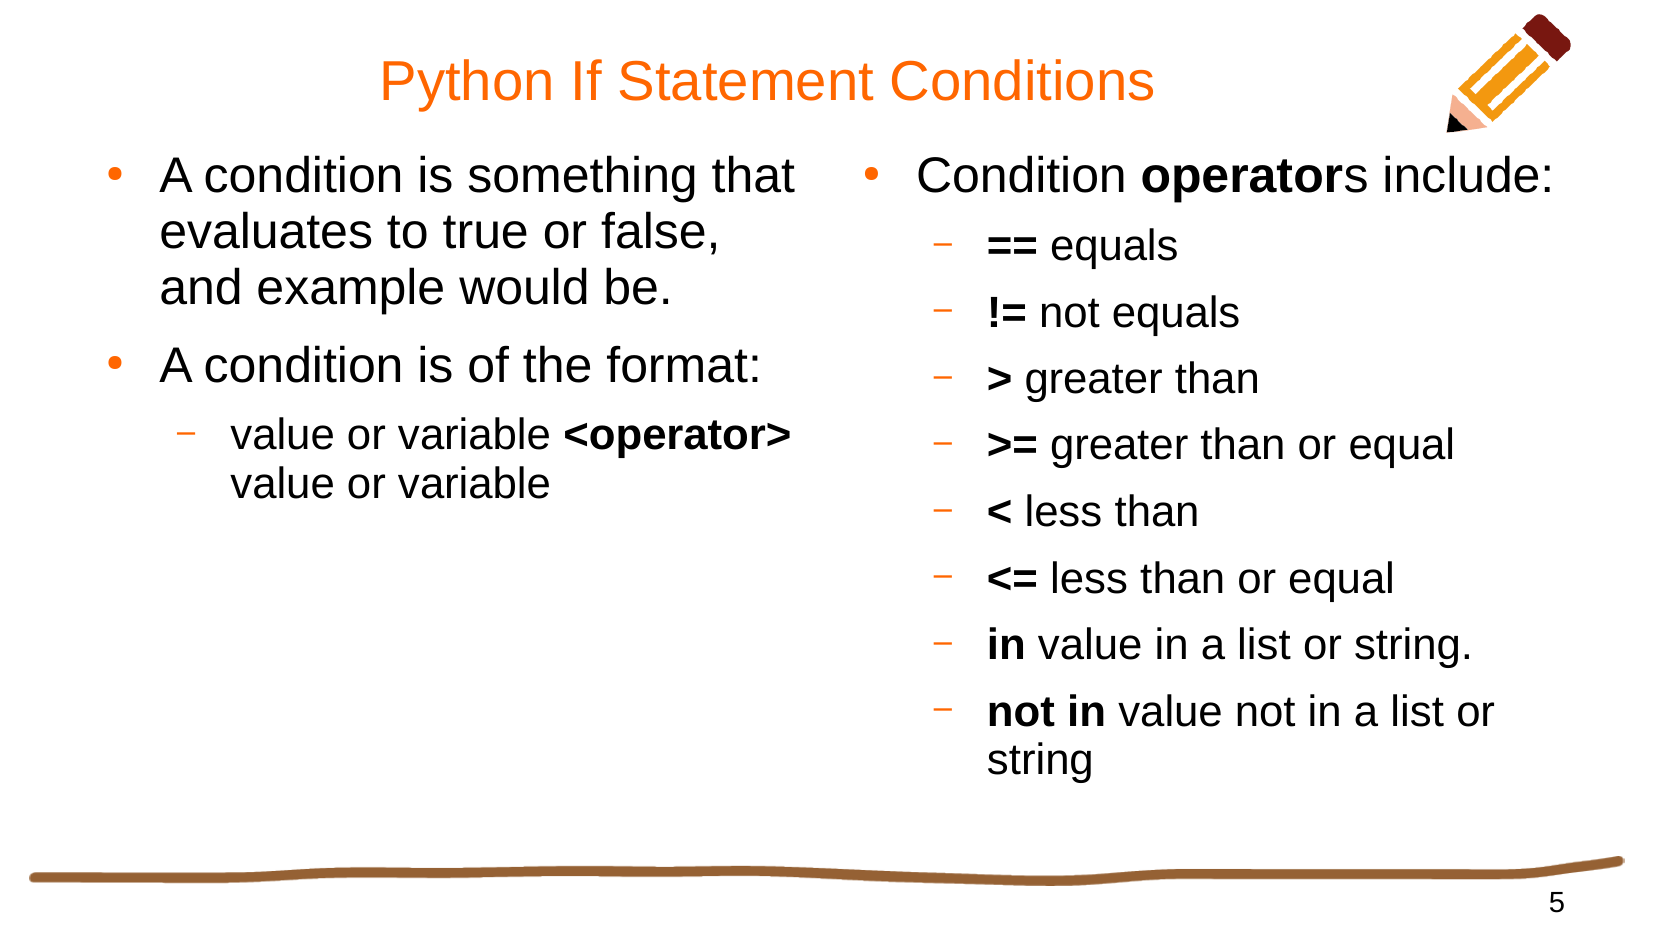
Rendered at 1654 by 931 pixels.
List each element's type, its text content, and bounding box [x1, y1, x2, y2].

list A condition is something that evaluates to true or false, and example would be. A condition is of the format: value or variable <operator> value or variable [88, 147, 809, 798]
picture [1446, 14, 1571, 133]
title Python If Statement Conditions [88, 29, 1447, 133]
list Condition operators include: == equals != not equals > greater than >= greater than or equal < less than <= less than or equal in value in a list or string. not in value not in a list or string [845, 147, 1566, 798]
picture [29, 856, 1625, 886]
